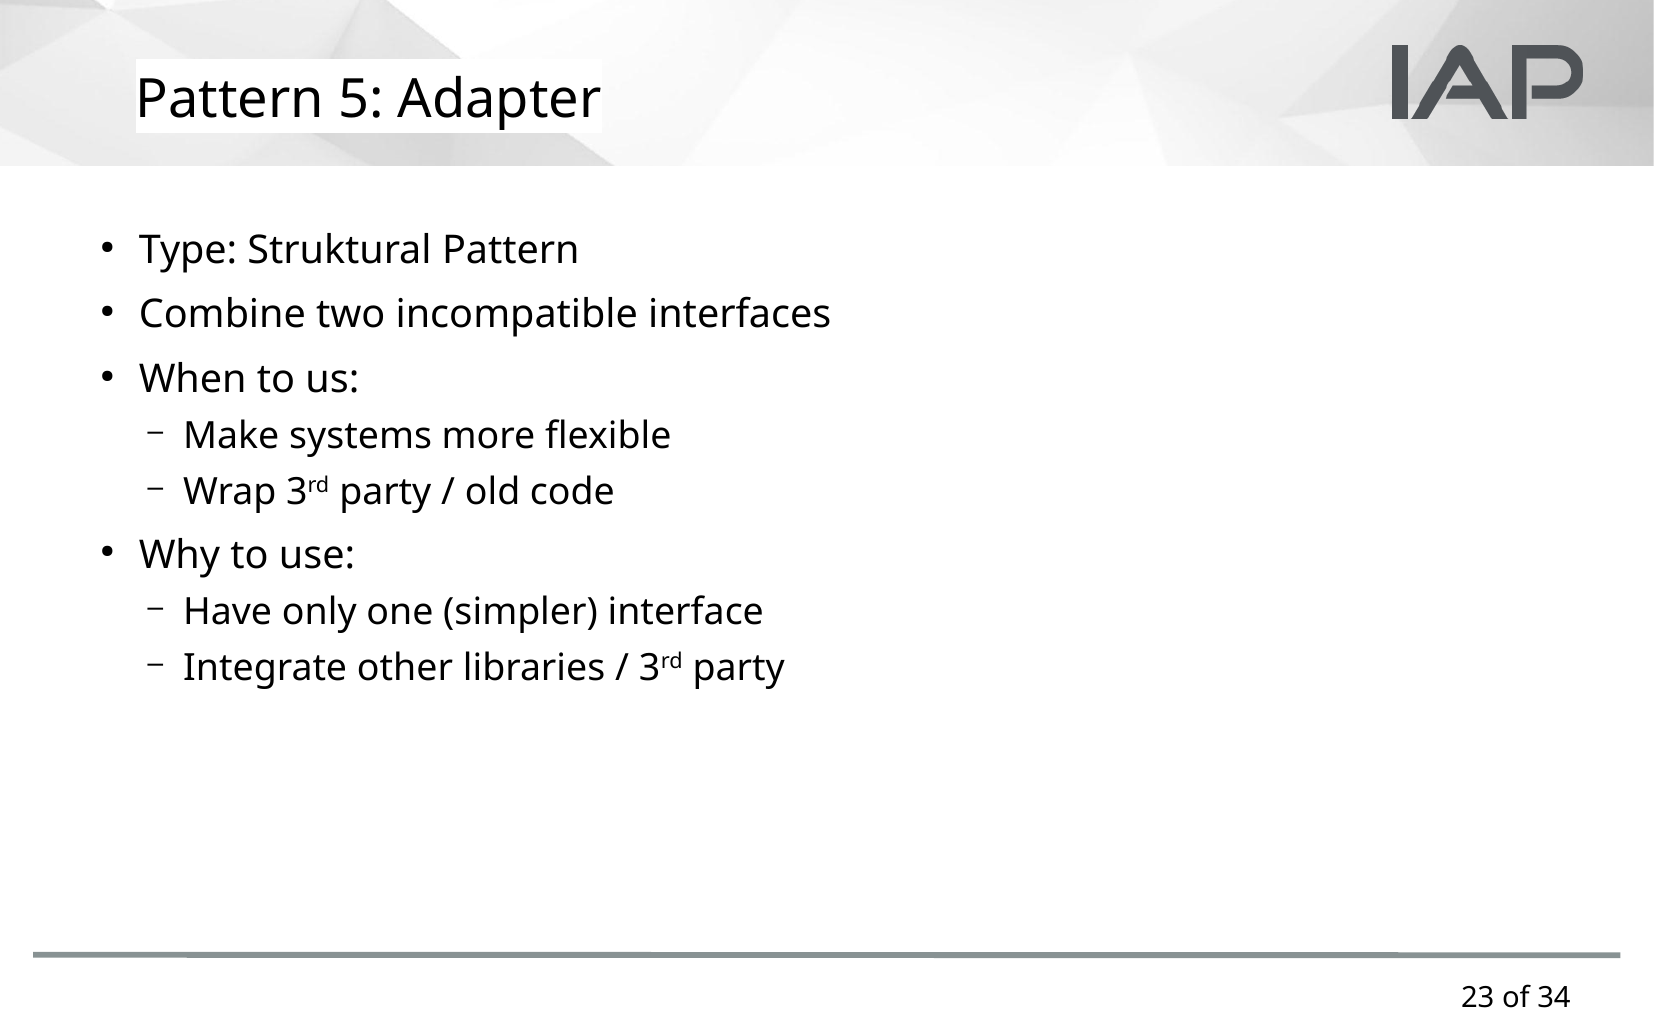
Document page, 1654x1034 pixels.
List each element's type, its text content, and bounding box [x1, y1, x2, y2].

list Type: Struktural Pattern Combine two incompatible interfaces When to us: Make systems more flexible Wrap 3rd party / old code Why to use: Have only one (simpler) interface Integrate other libraries / 3rd party [82, 221, 1571, 916]
picture [0, 0, 1654, 166]
title Pattern 5: Adapter [135, 41, 1264, 152]
